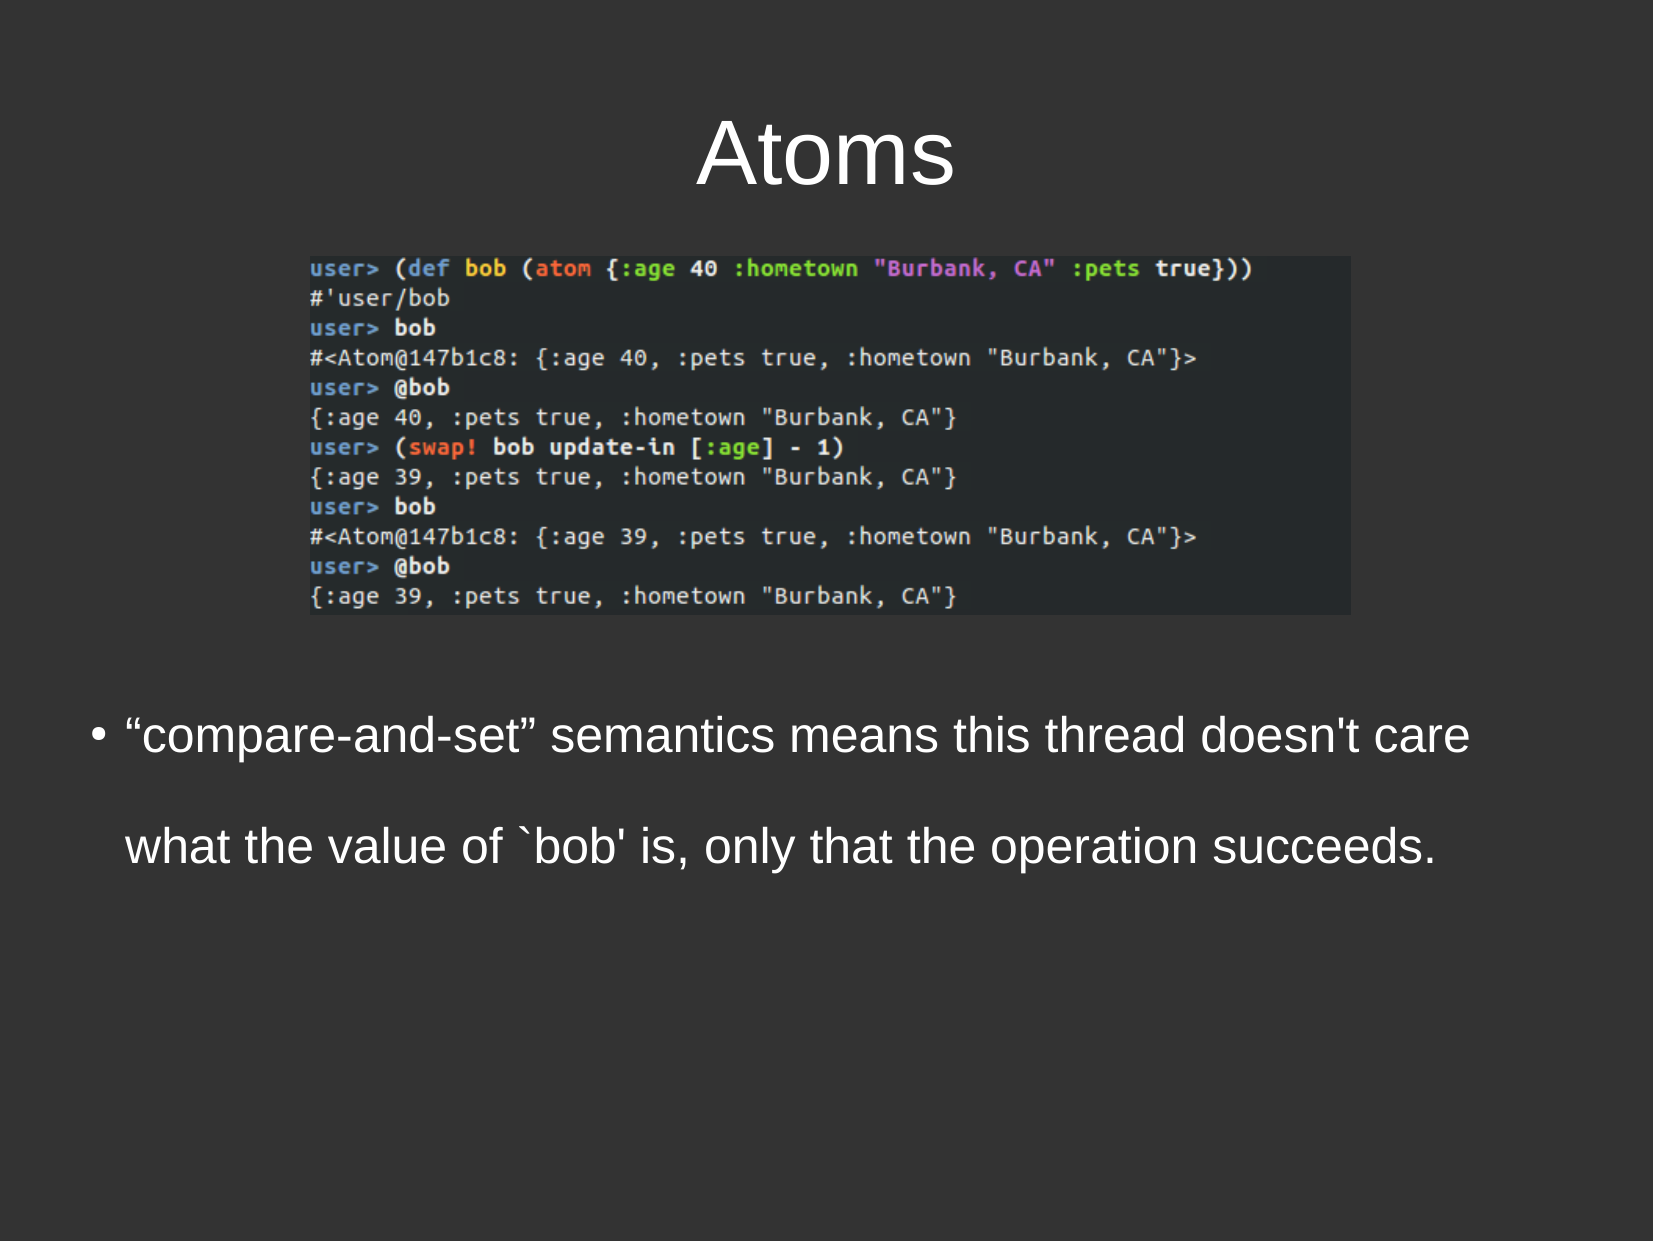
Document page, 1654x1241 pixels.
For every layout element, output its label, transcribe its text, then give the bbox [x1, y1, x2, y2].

text_box “compare-and-set” semantics means this thread doesn't care what the value of `bob' is, only that the operation succeeds. [75, 643, 1561, 886]
picture [310, 256, 1351, 615]
title Atoms [82, 49, 1571, 257]
